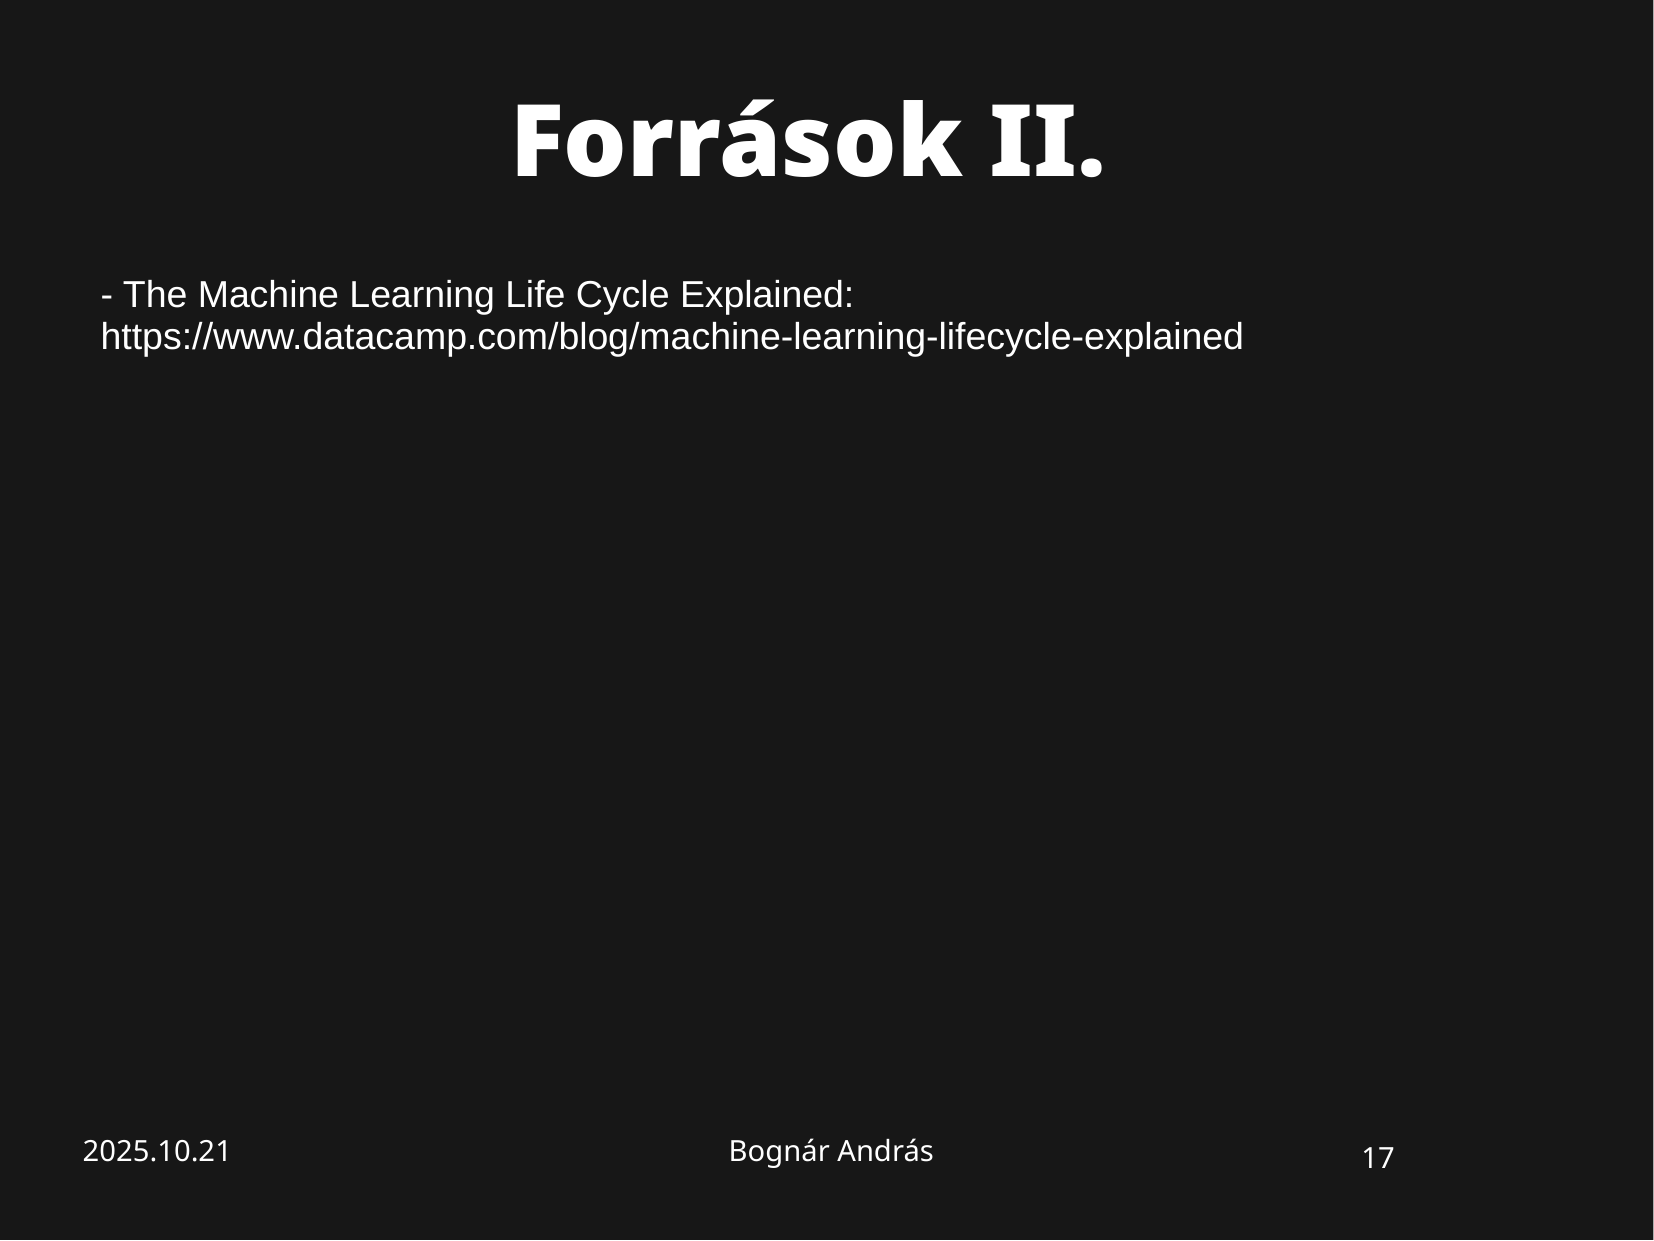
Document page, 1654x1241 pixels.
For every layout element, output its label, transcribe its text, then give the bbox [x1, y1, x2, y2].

text_box Források II. [67, 26, 1550, 249]
text_box - The Machine Learning Life Cycle Explained: https://www.datacamp.com/blog/machine-learning-lifecycle-explained [85, 266, 1528, 1085]
